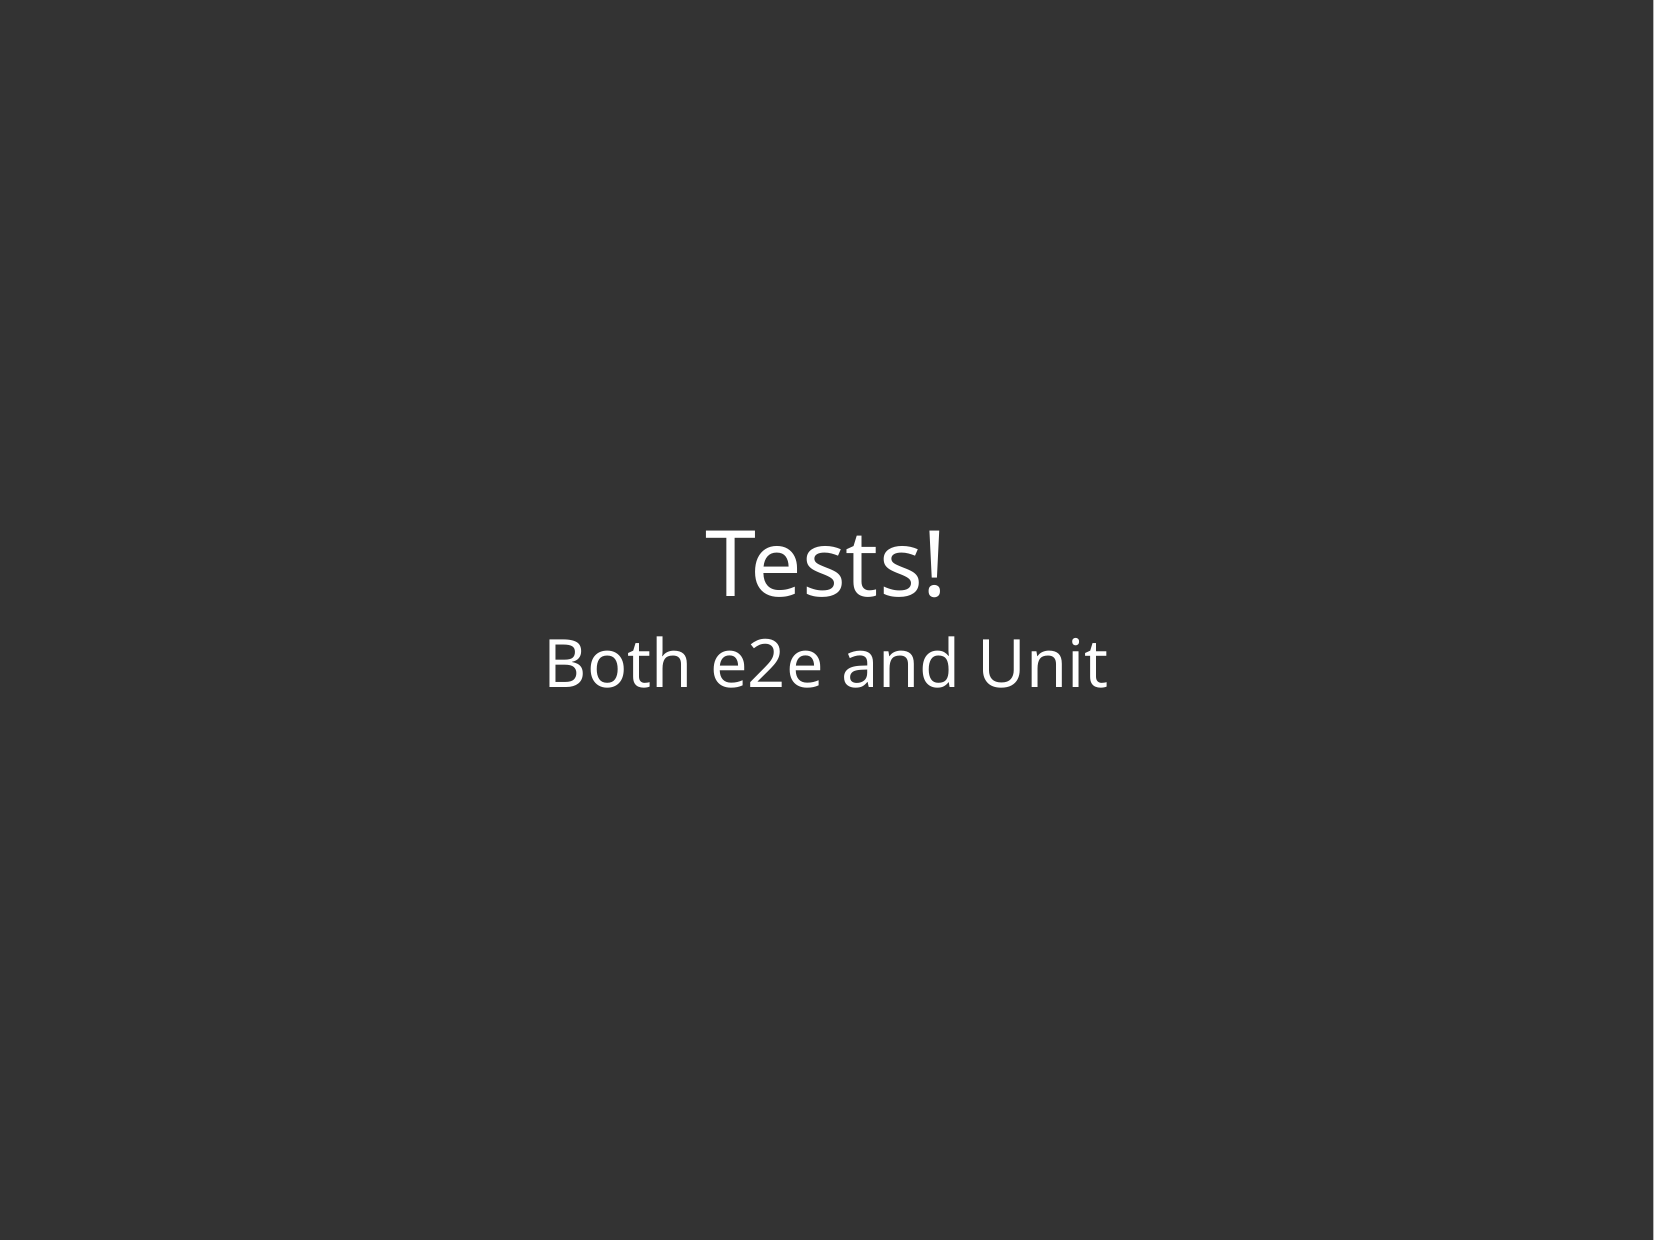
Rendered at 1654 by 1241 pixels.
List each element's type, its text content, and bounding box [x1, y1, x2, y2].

title Both e2e and Unit [82, 557, 1571, 765]
title Tests! [82, 457, 1571, 557]
